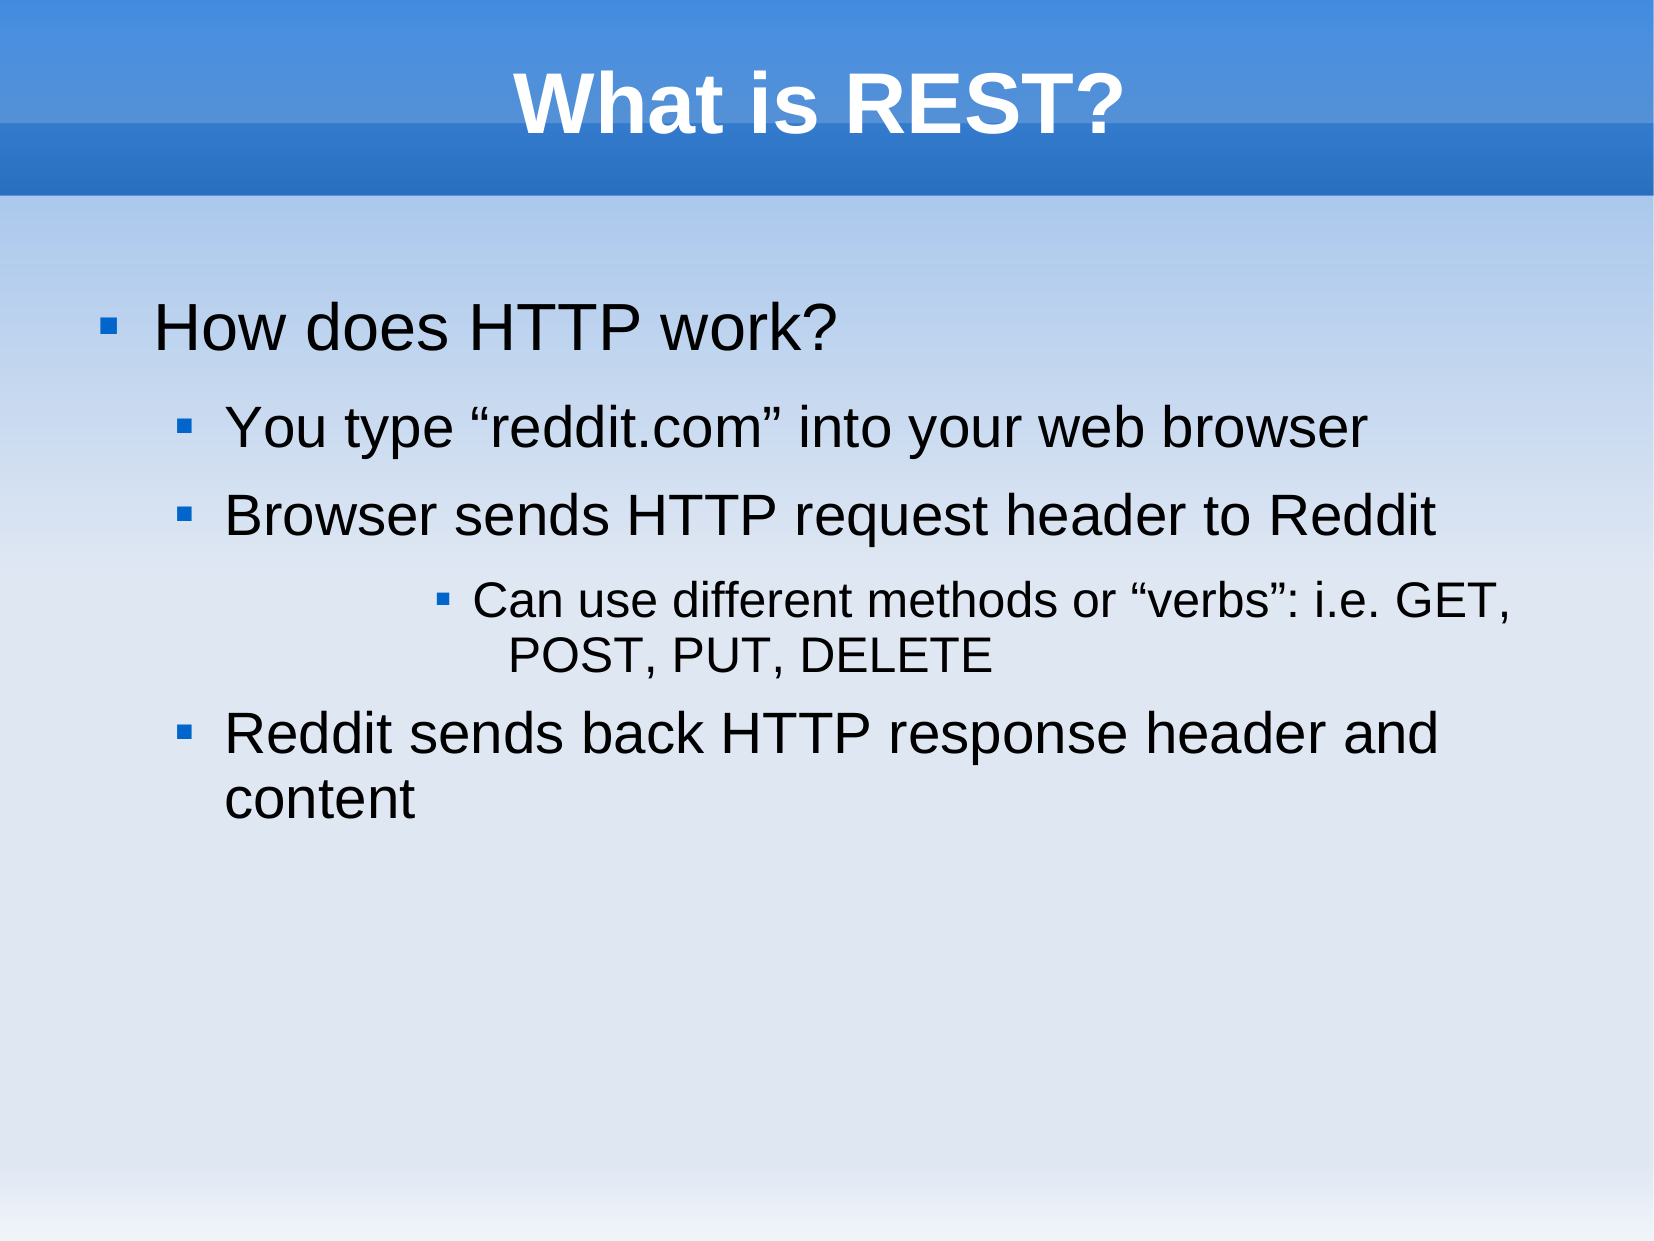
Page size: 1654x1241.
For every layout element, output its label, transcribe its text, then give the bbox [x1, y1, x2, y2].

picture [0, 0, 1654, 1241]
list How does HTTP work? You type “reddit.com” into your web browser Browser sends HTTP request header to Reddit Can use different methods or “verbs”: i.e. GET, POST, PUT, DELETE Reddit sends back HTTP response header and content [82, 290, 1571, 1109]
title What is REST? [76, 0, 1565, 208]
